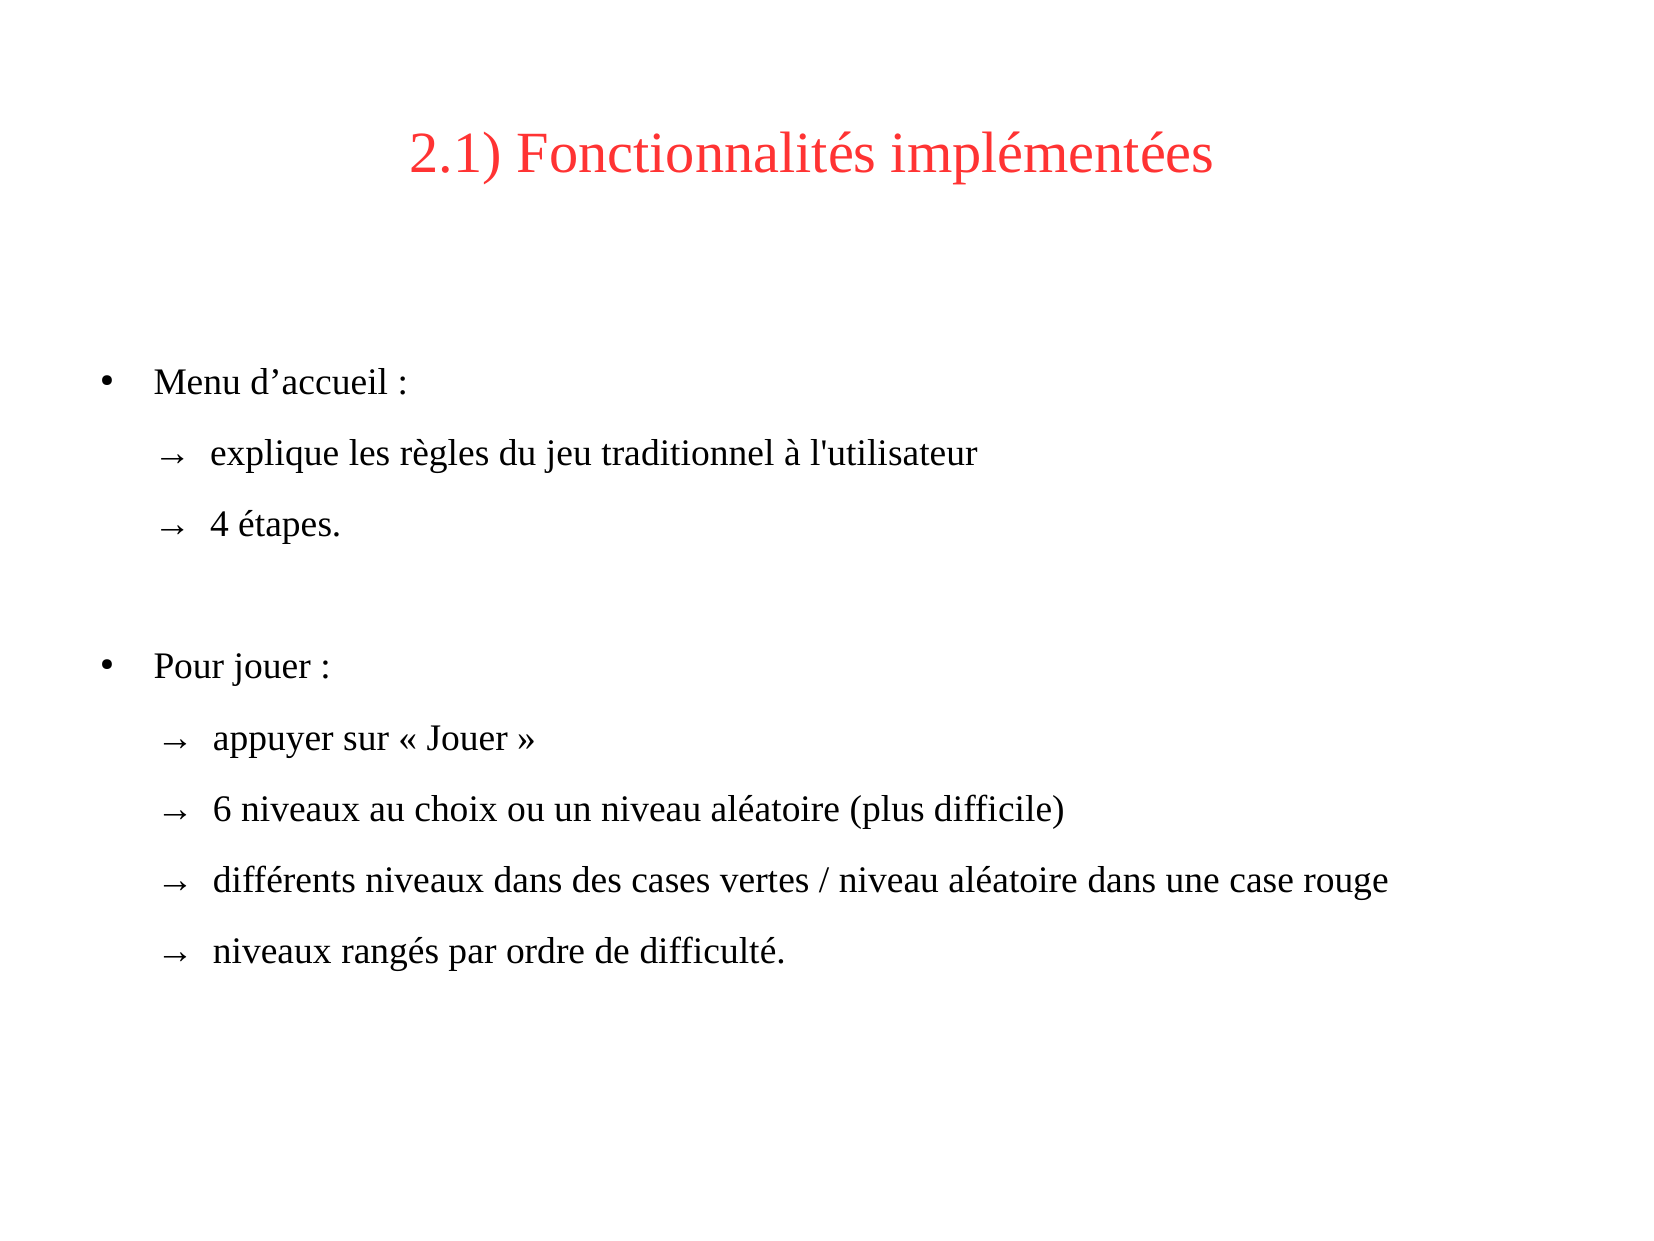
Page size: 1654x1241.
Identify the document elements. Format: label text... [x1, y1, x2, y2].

list Menu d’accueil : → explique les règles du jeu traditionnel à l'utilisateur → 4 étapes. Pour jouer : → appuyer sur « Jouer » → 6 niveaux au choix ou un niveau aléatoire (plus difficile) → différents niveaux dans des cases vertes / niveau aléatoire dans une case rouge → niveaux rangés par ordre de difficulté. [82, 290, 1571, 1127]
title 2.1) Fonctionnalités implémentées [82, 49, 1571, 257]
